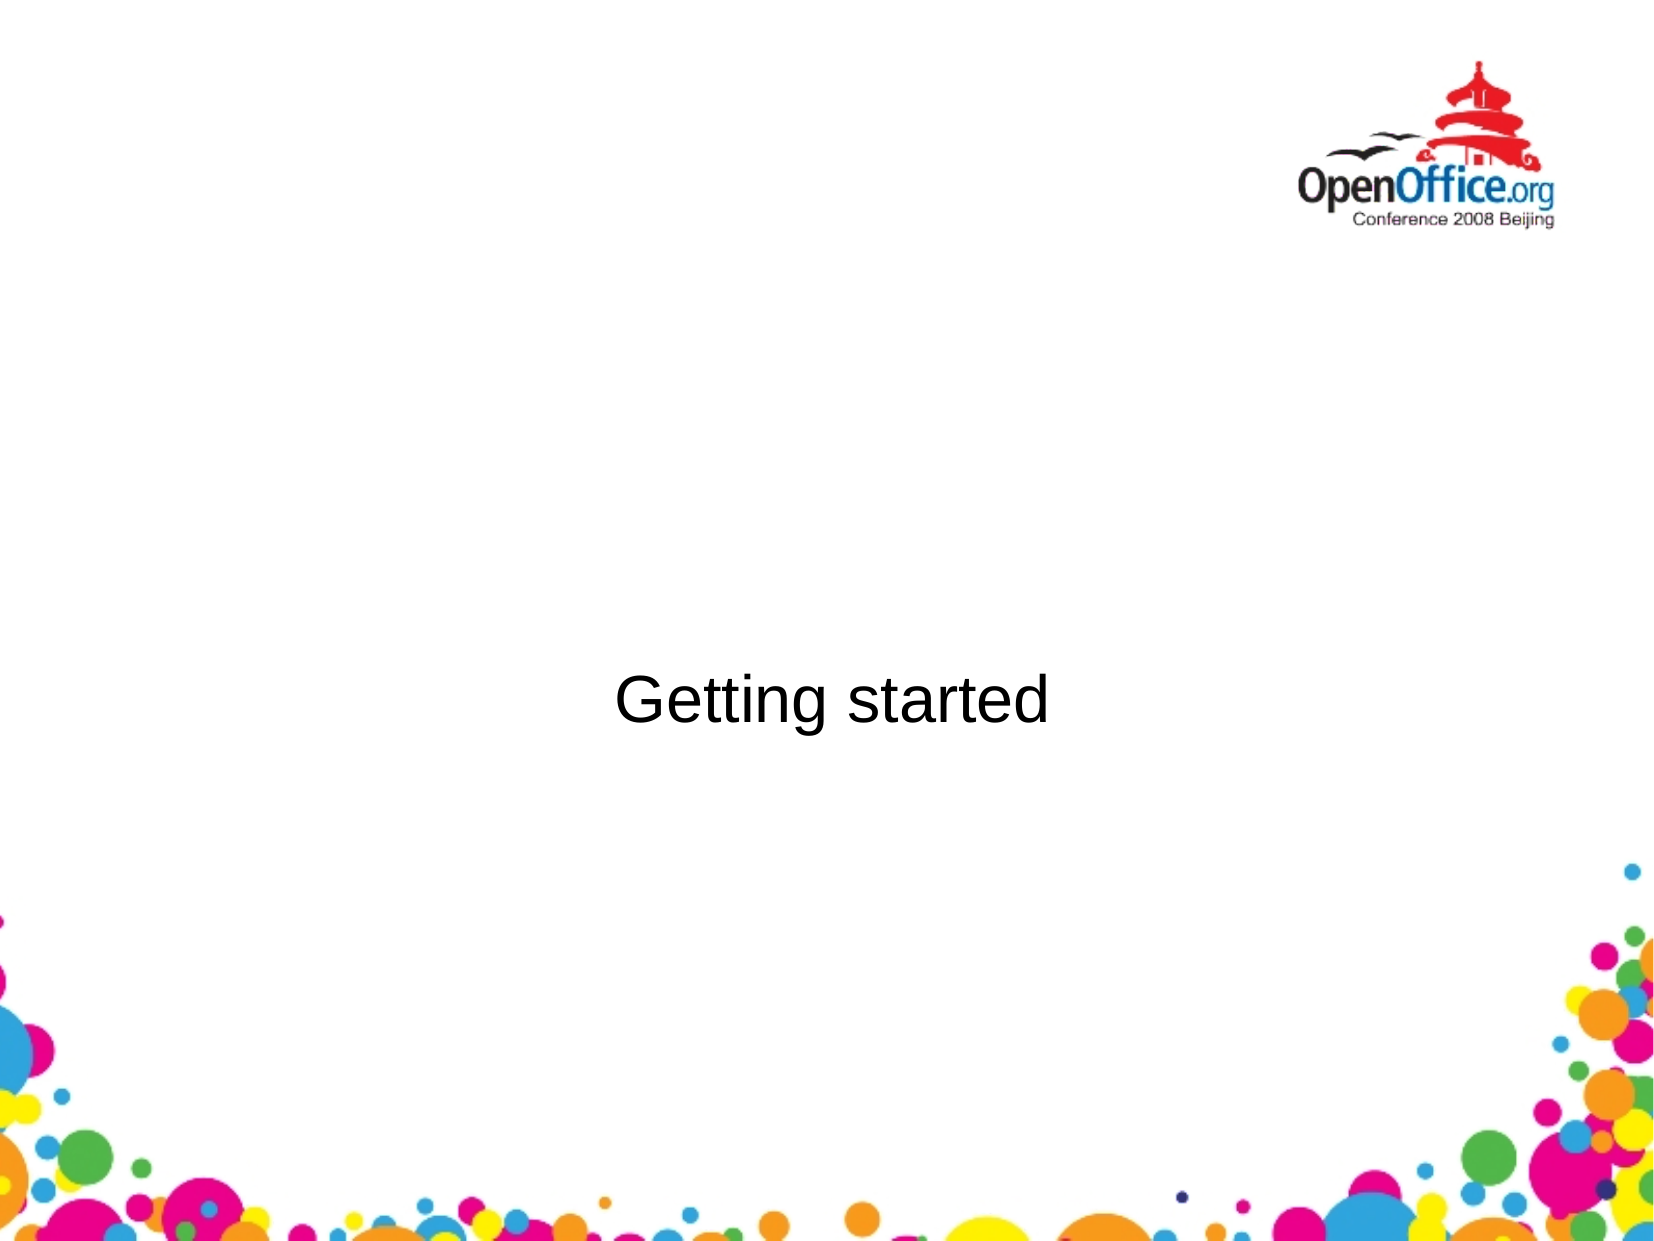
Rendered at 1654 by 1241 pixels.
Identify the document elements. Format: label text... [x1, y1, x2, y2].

picture [0, 810, 1654, 1241]
subtitle Getting started [88, 290, 1577, 1109]
picture [1285, 51, 1569, 250]
